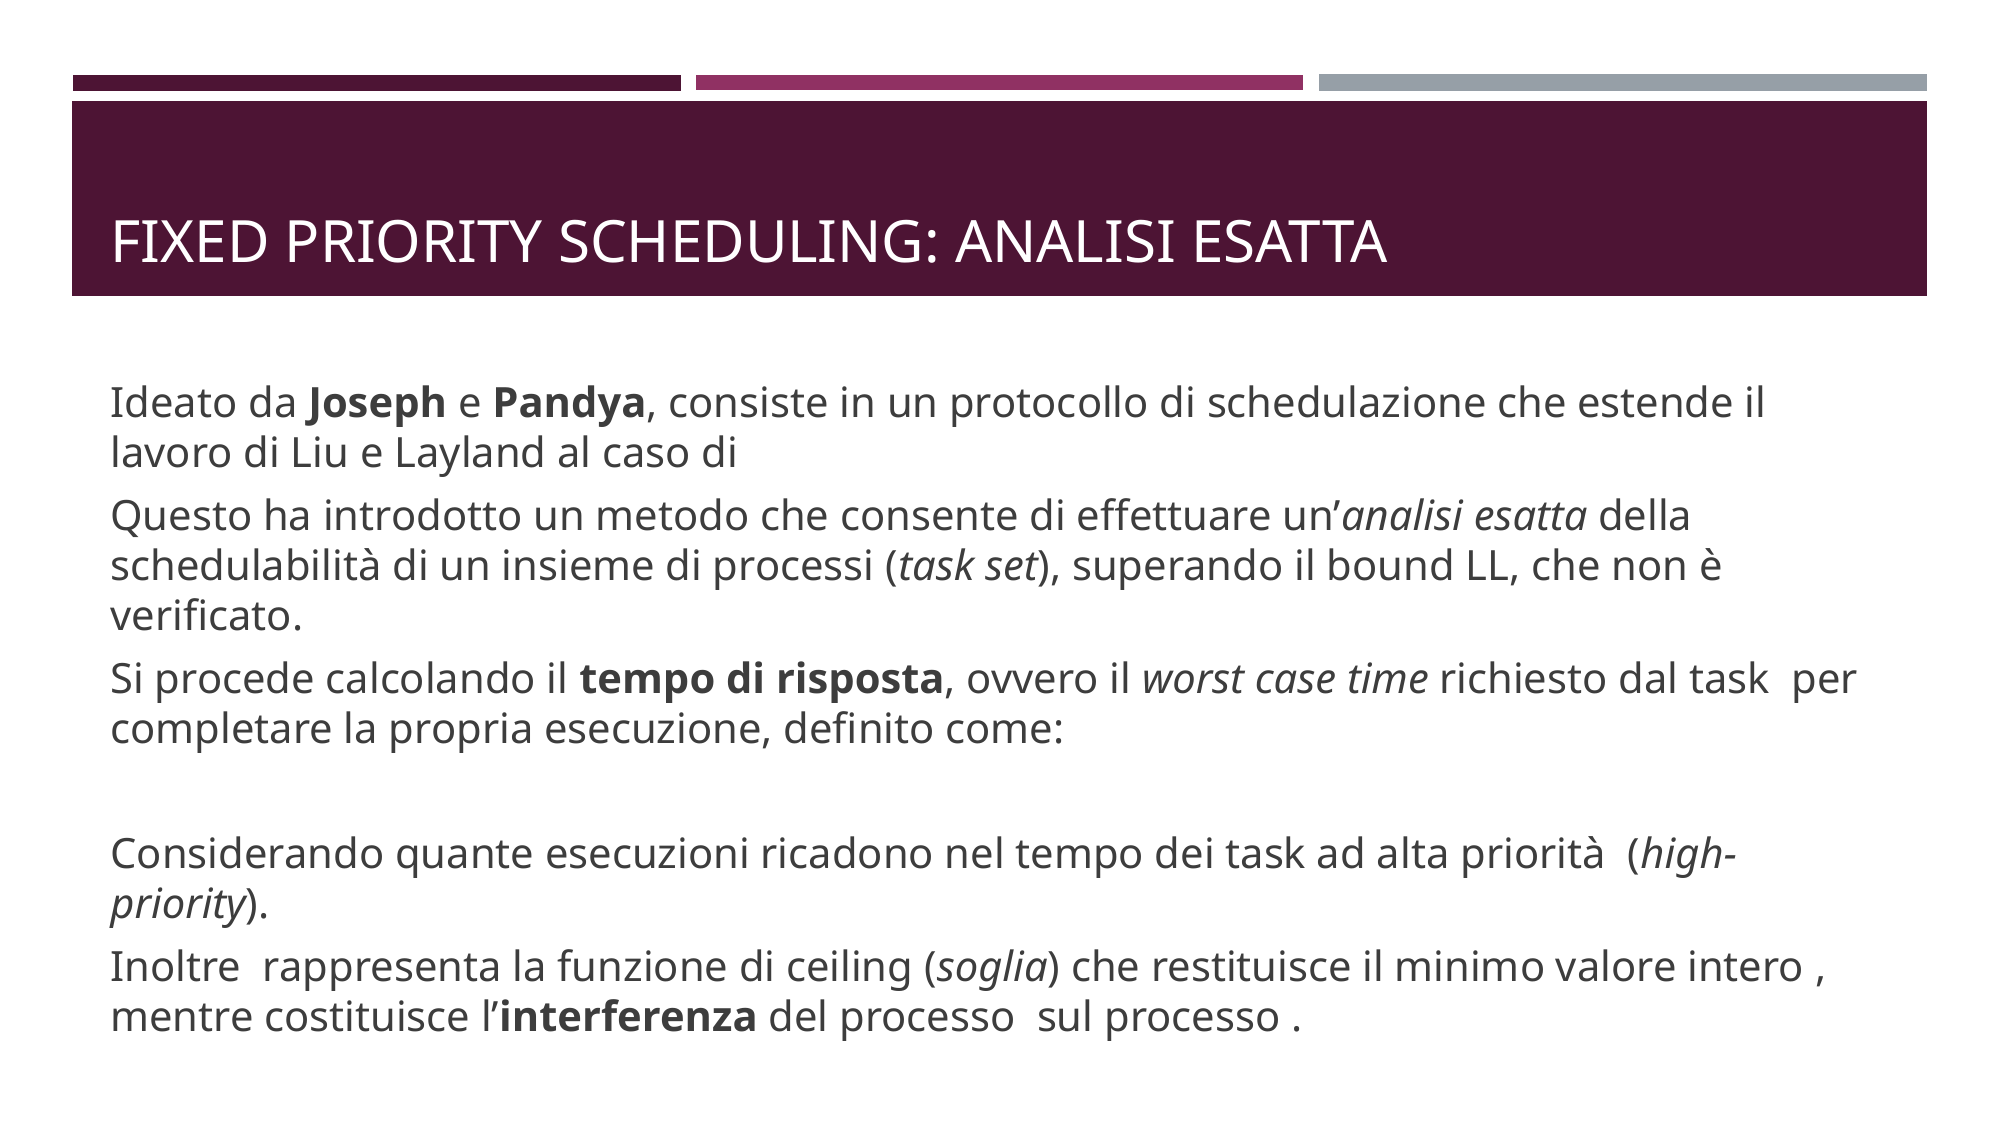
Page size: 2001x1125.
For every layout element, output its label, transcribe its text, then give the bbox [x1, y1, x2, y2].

title Fixed priority scheduling: analisi esatta [95, 115, 1905, 282]
list Ideato da Joseph e Pandya, consiste in un protocollo di schedulazione che estende il lavoro di Liu e Layland al caso di Questo ha introdotto un metodo che consente di effettuare un’analisi esatta della schedulabilità di un insieme di processi (task set), superando il bound LL, che non è verificato. Si procede calcolando il tempo di risposta, ovvero il worst case time richiesto dal task per completare la propria esecuzione, definito come: Considerando quante esecuzioni ricadono nel tempo dei task ad alta priorità (high-priority). Inoltre rappresenta la funzione di ceiling (soglia) che restituisce il minimo valore intero , mentre costituisce l’interferenza del processo sul processo . [95, 315, 1905, 1100]
